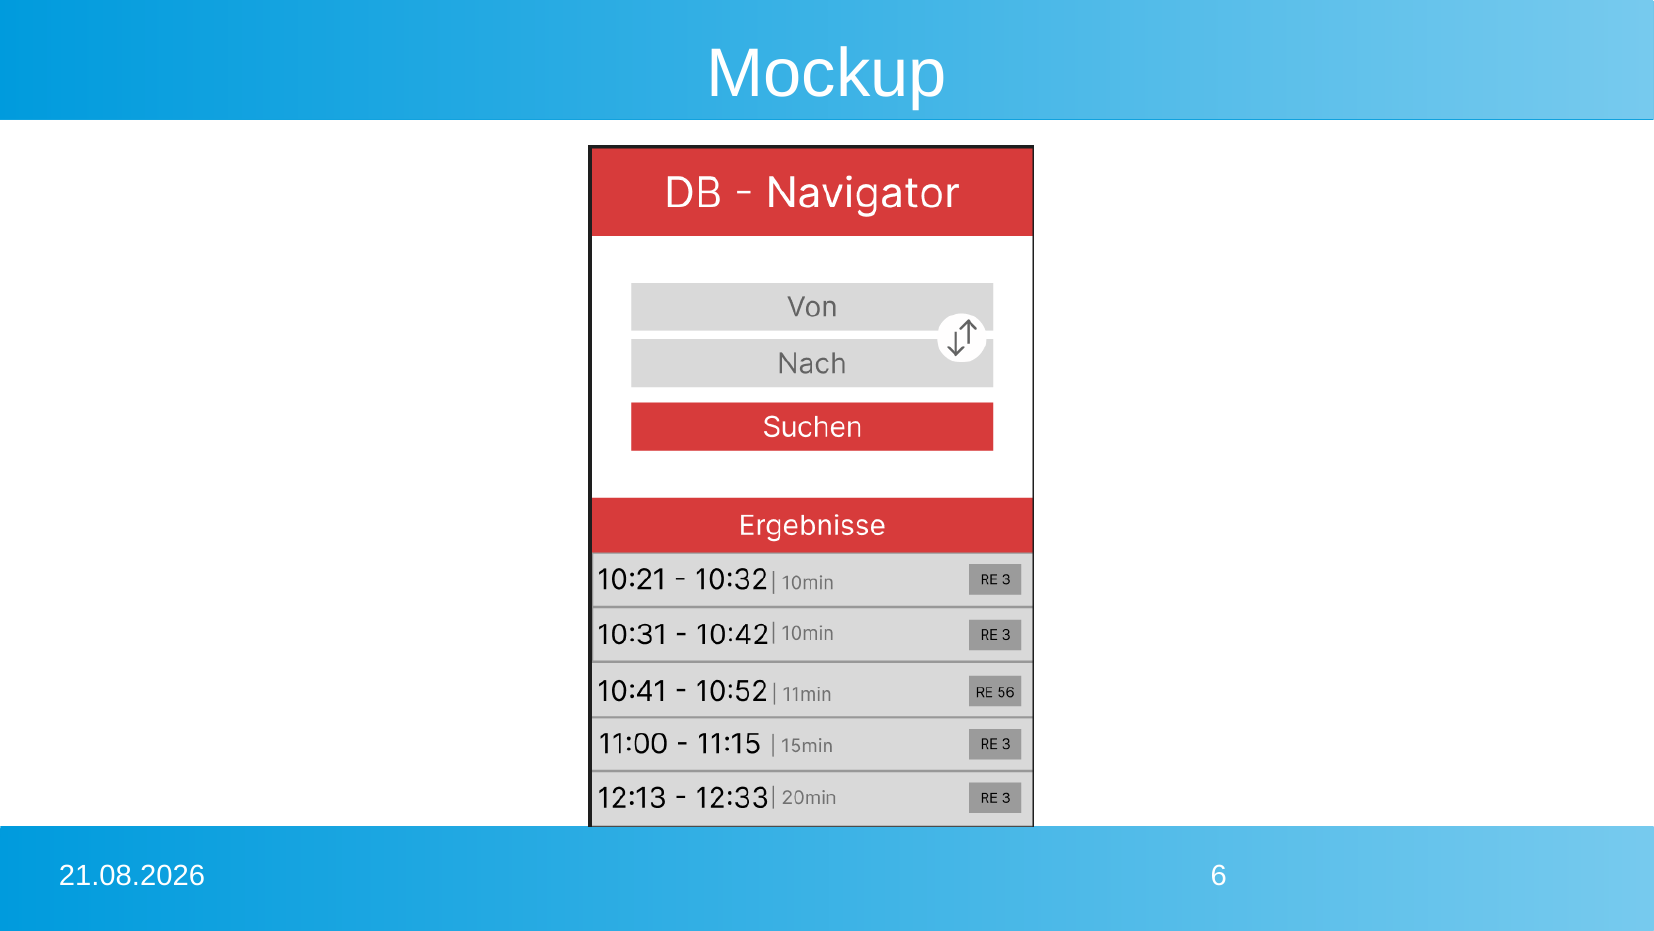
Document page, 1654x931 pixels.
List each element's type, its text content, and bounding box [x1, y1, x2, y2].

text_box [1210, 856, 1595, 916]
title Mockup [59, 29, 1595, 108]
text_box [59, 856, 443, 916]
picture [588, 145, 1034, 827]
